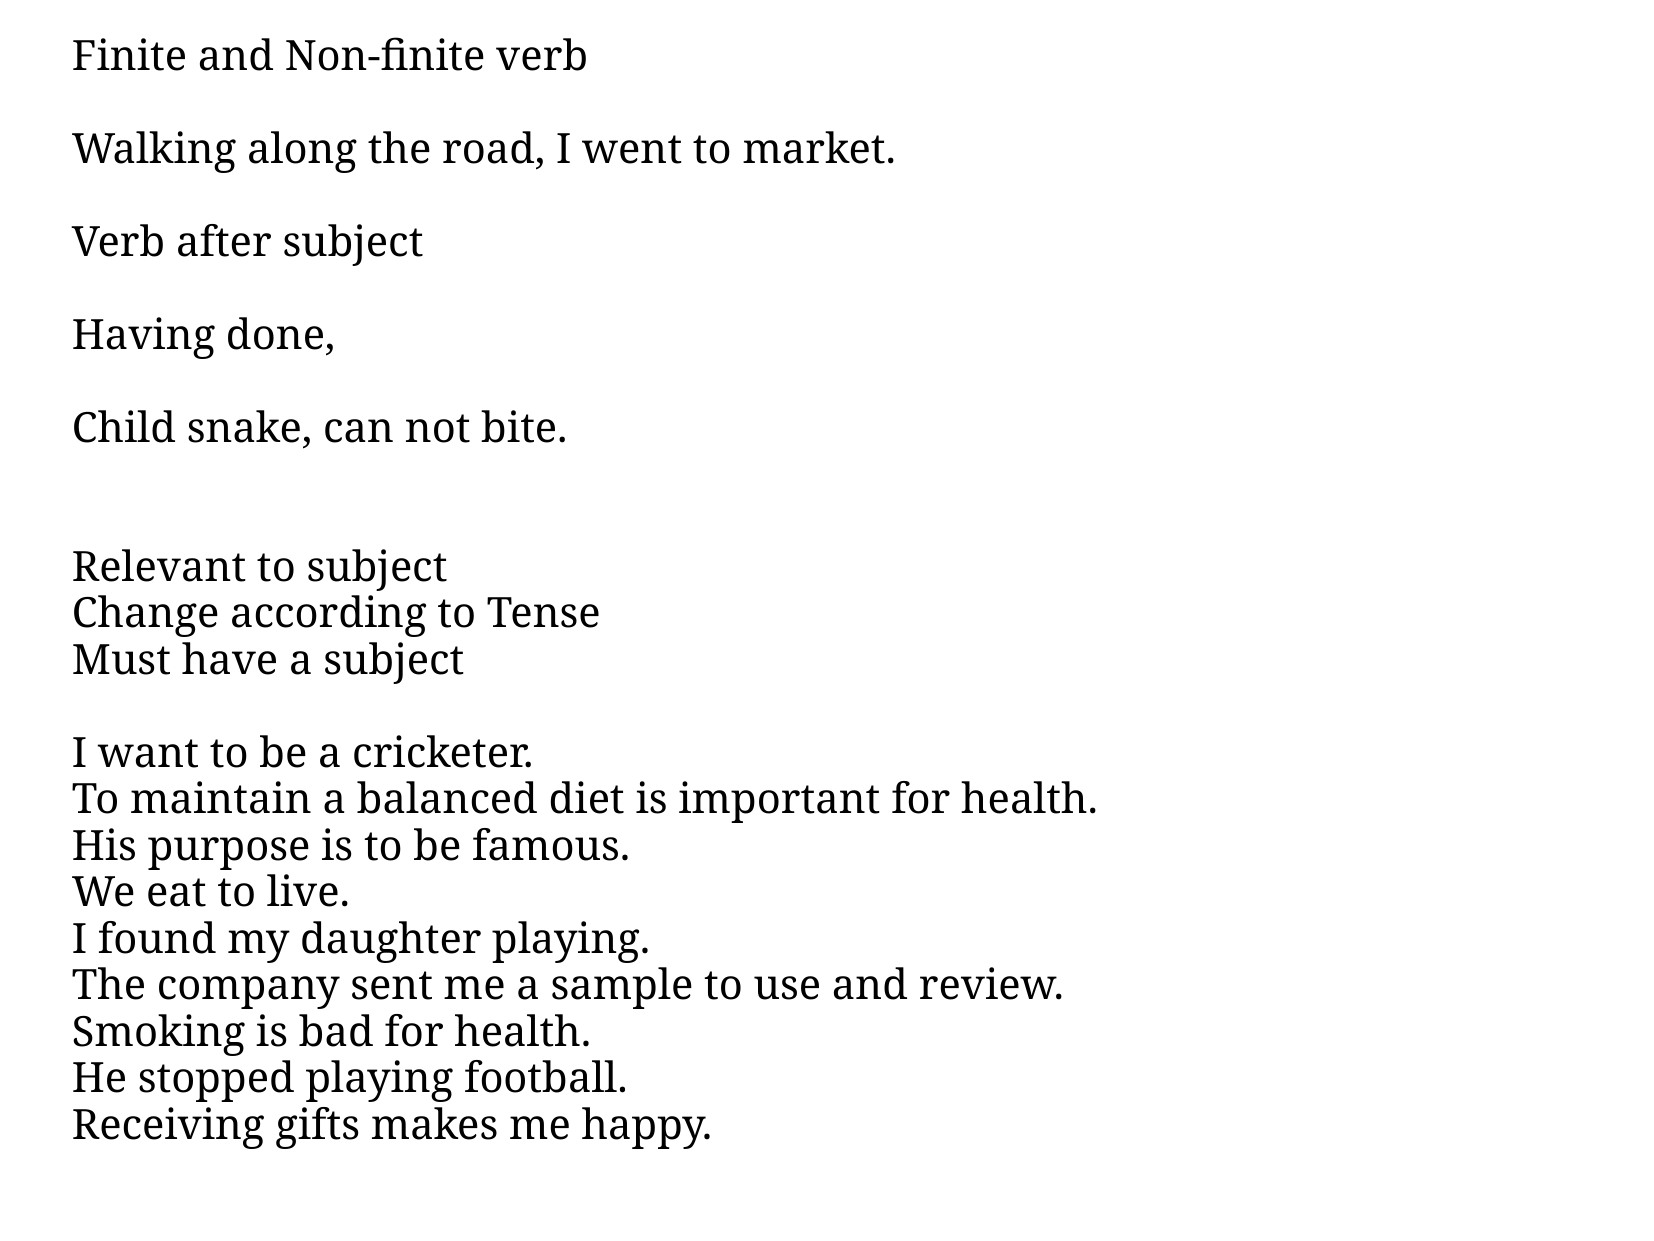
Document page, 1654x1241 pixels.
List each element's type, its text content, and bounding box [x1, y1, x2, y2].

text_box Finite and Non-finite verb Walking along the road, I went to market. Verb after subject Having done, Child snake, can not bite. Relevant to subject Change according to Tense Must have a subject I want to be a cricketer. To maintain a balanced diet is important for health. His purpose is to be famous. We eat to live. I found my daughter playing. The company sent me a sample to use and review. Smoking is bad for health. He stopped playing football. Receiving gifts makes me happy. I saw a flying bird. The smiling baby is coming to me. Flying is the nature of bird. The book written by Nazrul is excellent. If any information required, [71, 31, 1560, 1140]
